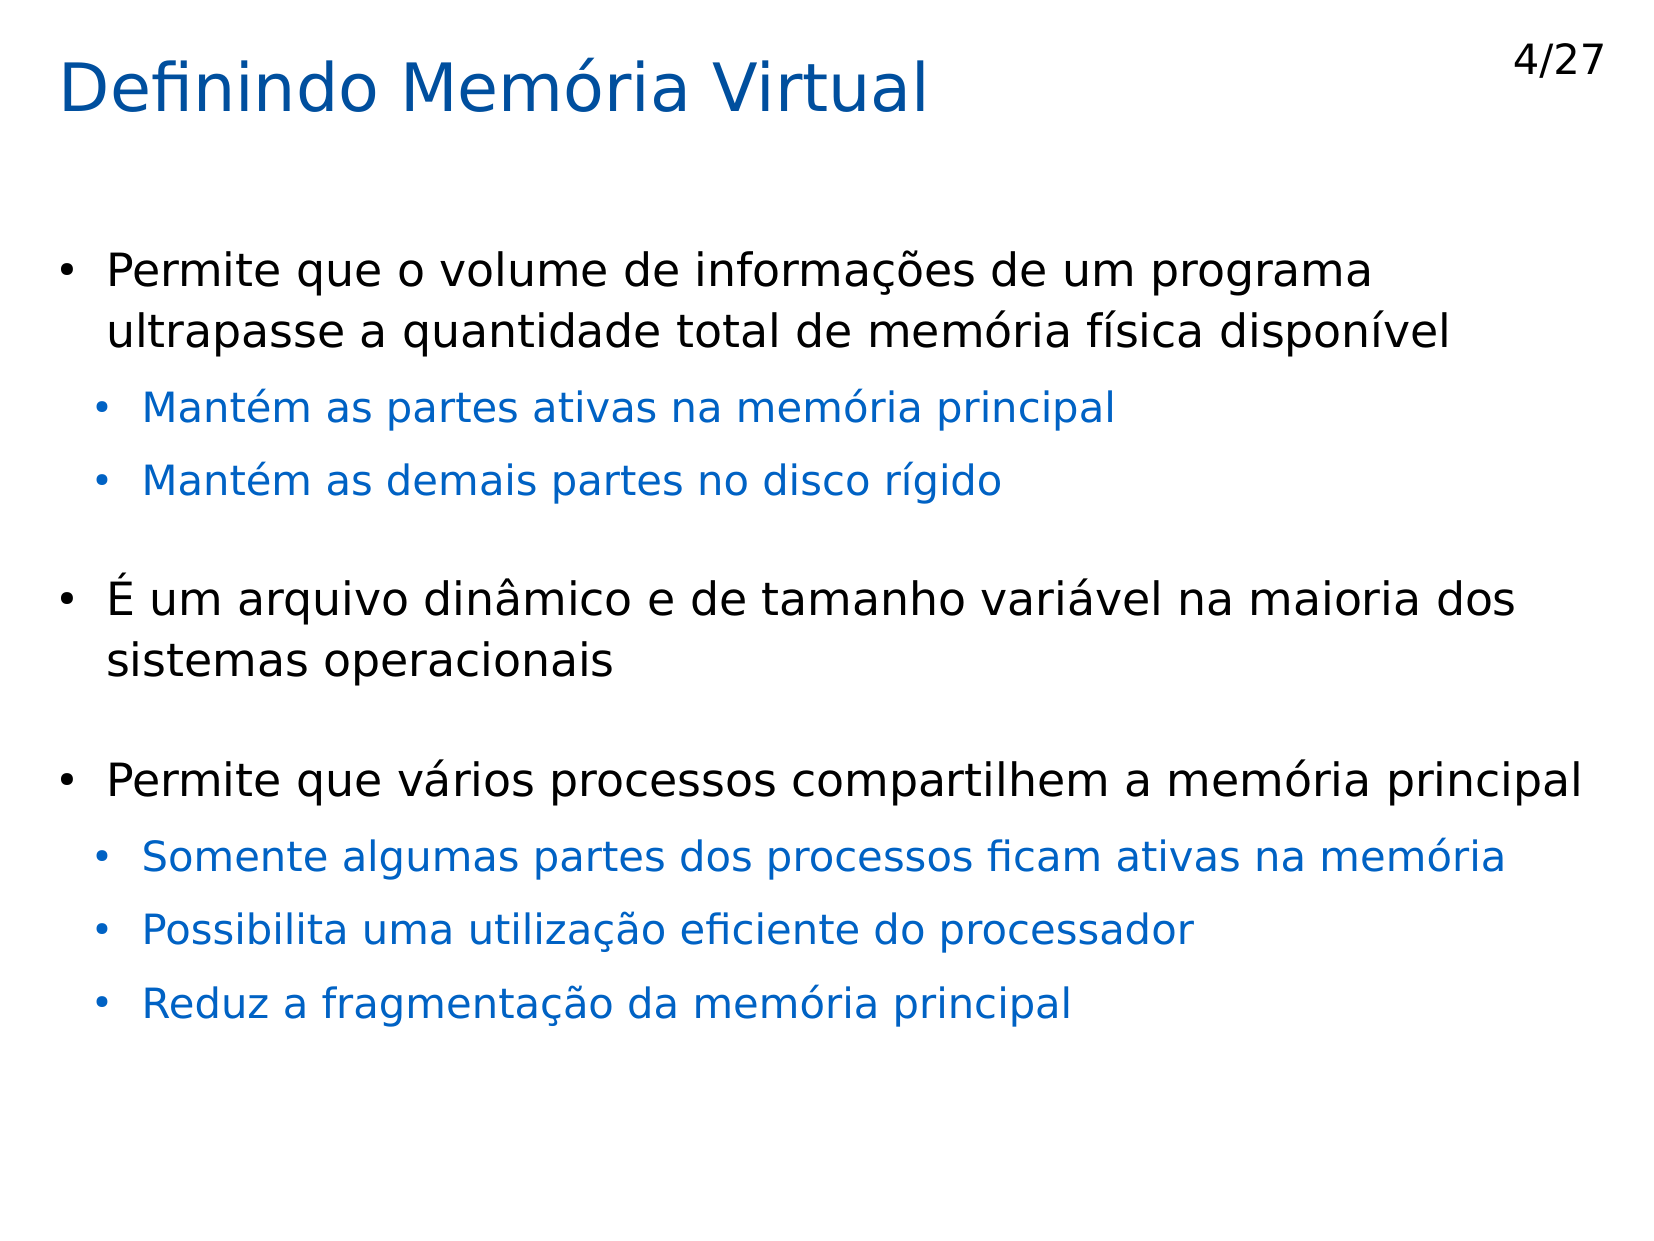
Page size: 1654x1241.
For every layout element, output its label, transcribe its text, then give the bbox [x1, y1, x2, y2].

title Definindo Memória Virtual [59, 29, 1506, 148]
list Permite que o volume de informações de um programa ultrapasse a quantidade total de memória física disponível Mantém as partes ativas na memória principal Mantém as demais partes no disco rígido É um arquivo dinâmico e de tamanho variável na maioria dos sistemas operacionais Permite que vários processos compartilhem a memória principal Somente algumas partes dos processos ficam ativas na memória Possibilita uma utilização eficiente do processador Reduz a fragmentação da memória principal [59, 236, 1595, 1211]
